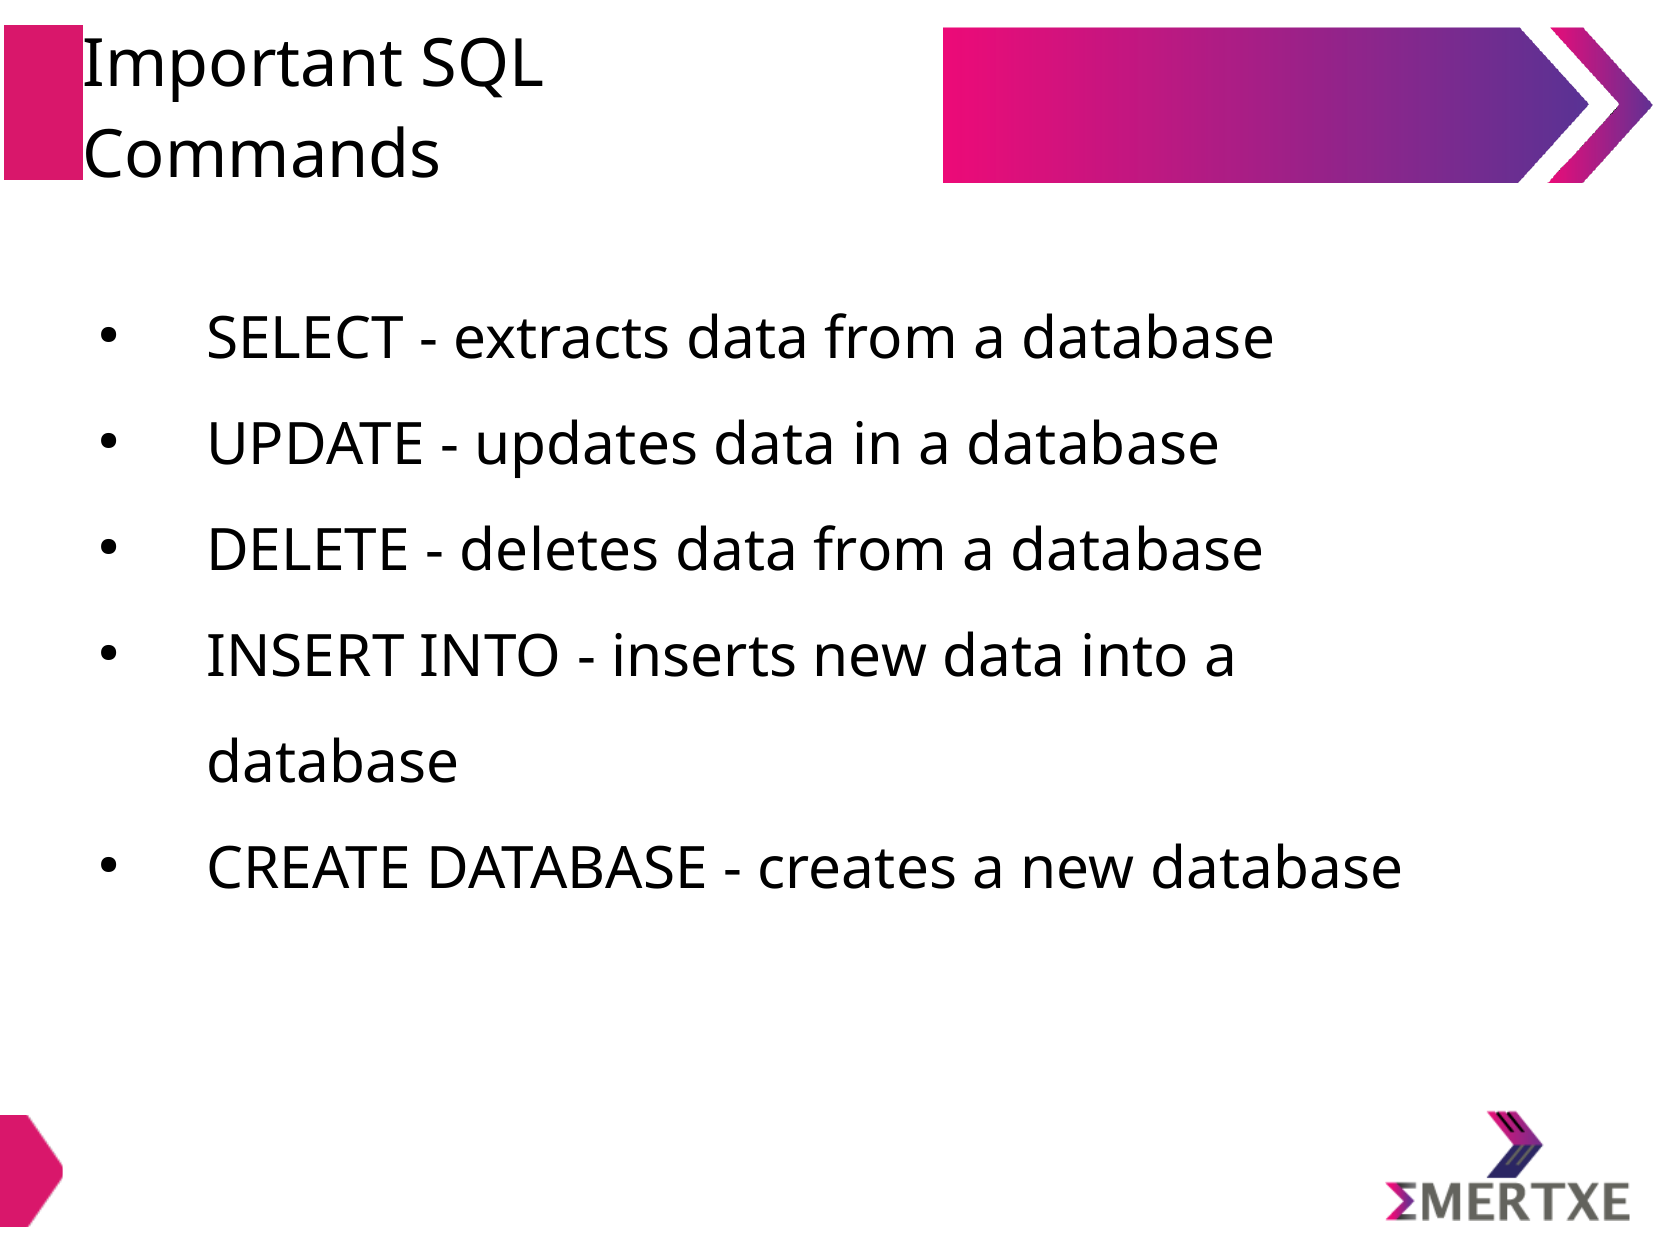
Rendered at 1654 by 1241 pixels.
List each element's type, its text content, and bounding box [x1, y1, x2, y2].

picture [1385, 1107, 1631, 1221]
title Important SQL Commands [82, 2, 1571, 210]
picture [1571, 27, 1653, 183]
list SELECT - extracts data from a database UPDATE - updates data in a database DELETE - deletes data from a database INSERT INTO - inserts new data into a database CREATE DATABASE - creates a new database [82, 296, 1571, 1016]
